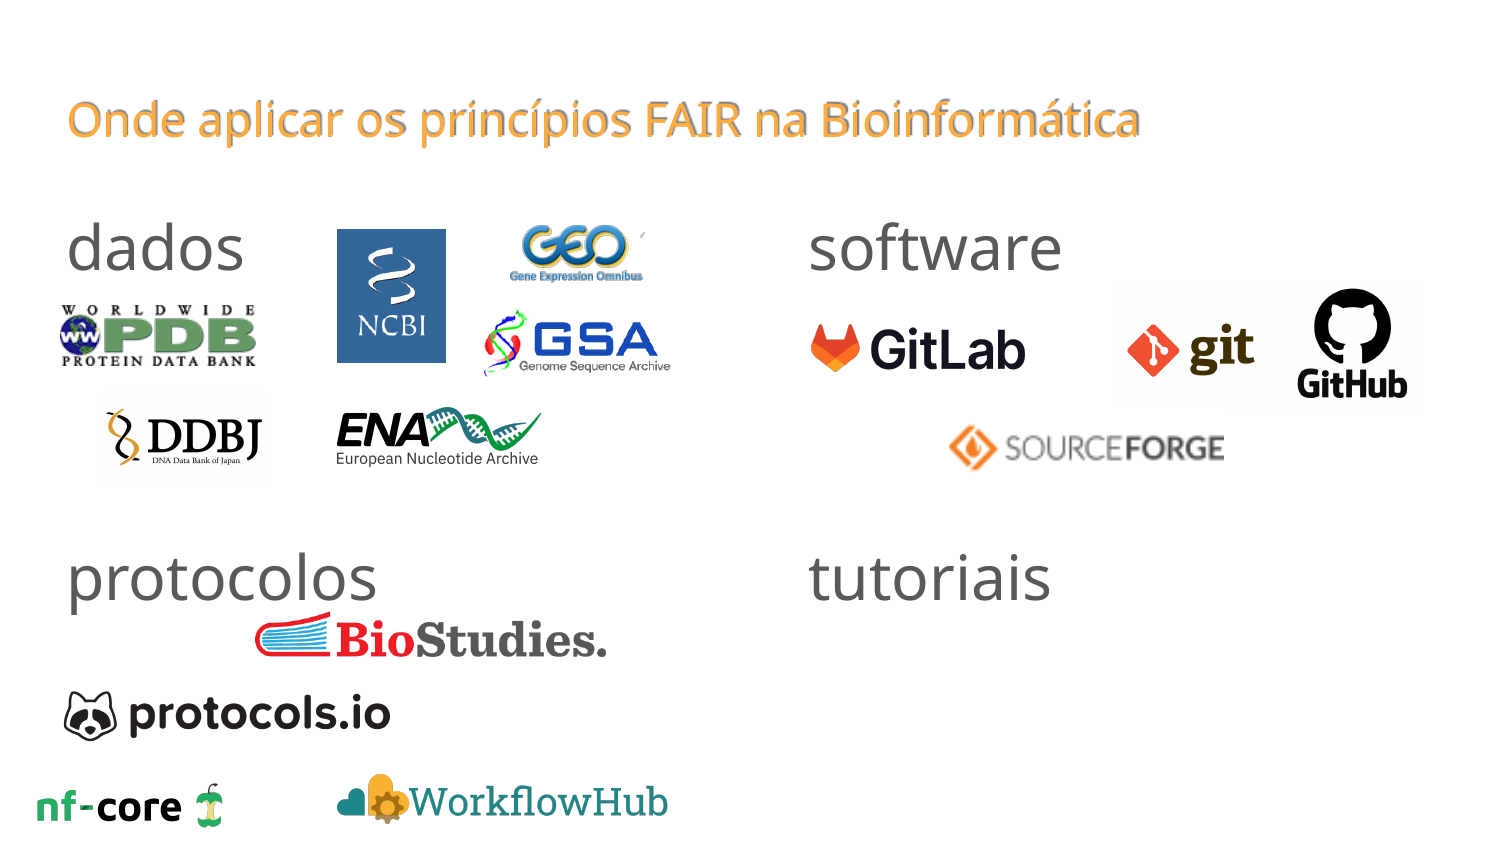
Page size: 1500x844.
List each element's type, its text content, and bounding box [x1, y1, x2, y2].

picture [29, 779, 233, 833]
picture [255, 611, 606, 657]
title Onde aplicar os princípios FAIR na Bioinformática [51, 72, 1474, 167]
picture [51, 689, 402, 743]
picture [100, 390, 268, 484]
picture [337, 407, 541, 467]
picture [337, 229, 446, 364]
picture [60, 305, 256, 366]
list software tutoriais [793, 189, 1450, 750]
picture [949, 279, 1419, 490]
picture [502, 218, 653, 287]
picture [330, 757, 675, 844]
picture [811, 324, 1025, 372]
list dados protocolos [51, 189, 708, 750]
picture [475, 308, 680, 378]
